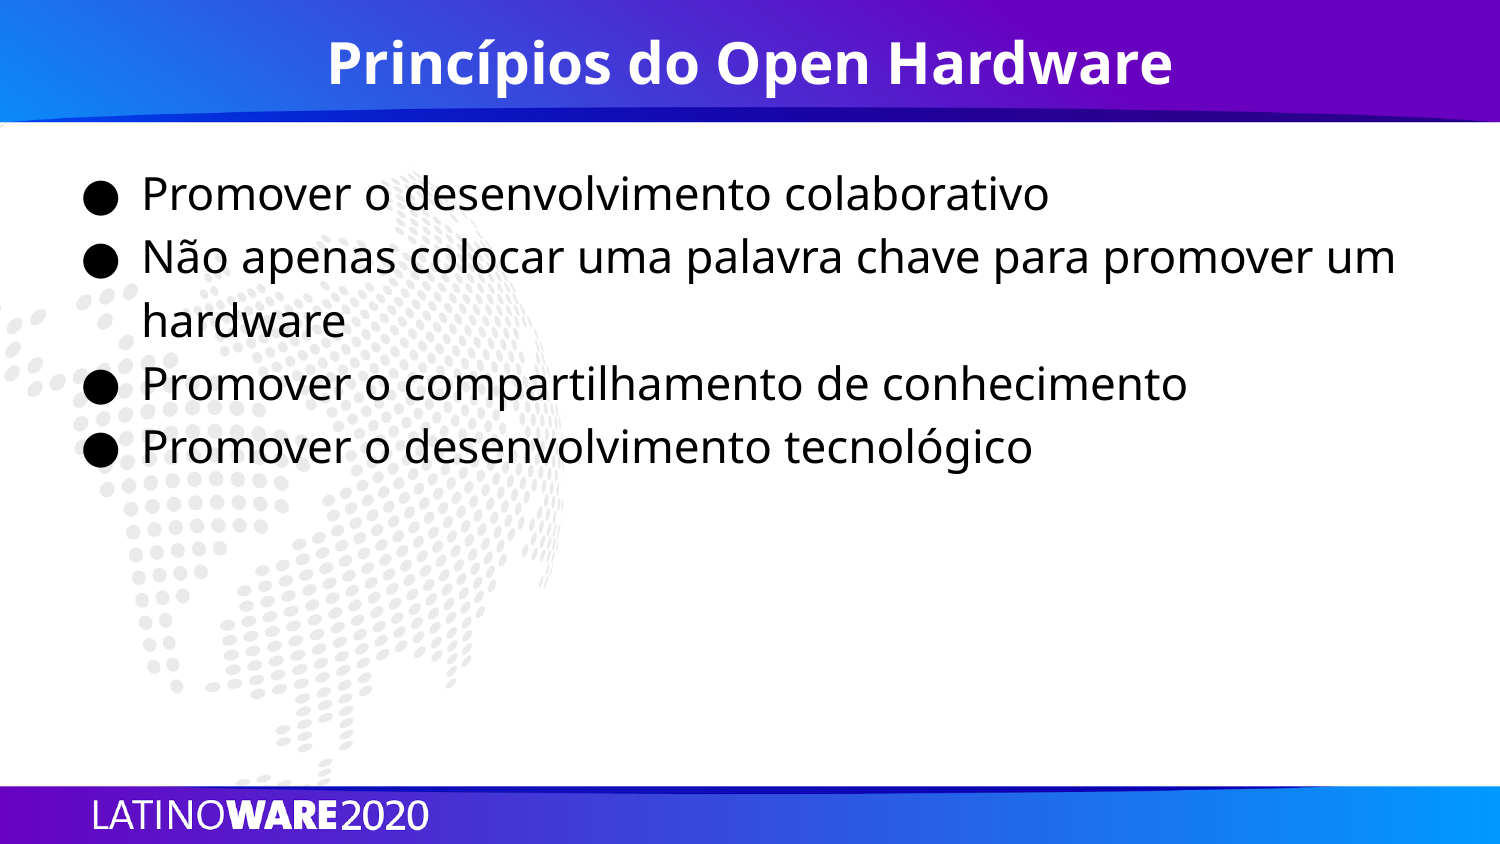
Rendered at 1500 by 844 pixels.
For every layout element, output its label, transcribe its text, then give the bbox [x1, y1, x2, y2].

list Promover o desenvolvimento colaborativo Não apenas colocar uma palavra chave para promover um hardware Promover o compartilhamento de conhecimento Promover o desenvolvimento tecnológico [51, 141, 1449, 750]
picture [0, 0, 1500, 844]
title Princípios do Open Hardware [51, 11, 1449, 106]
